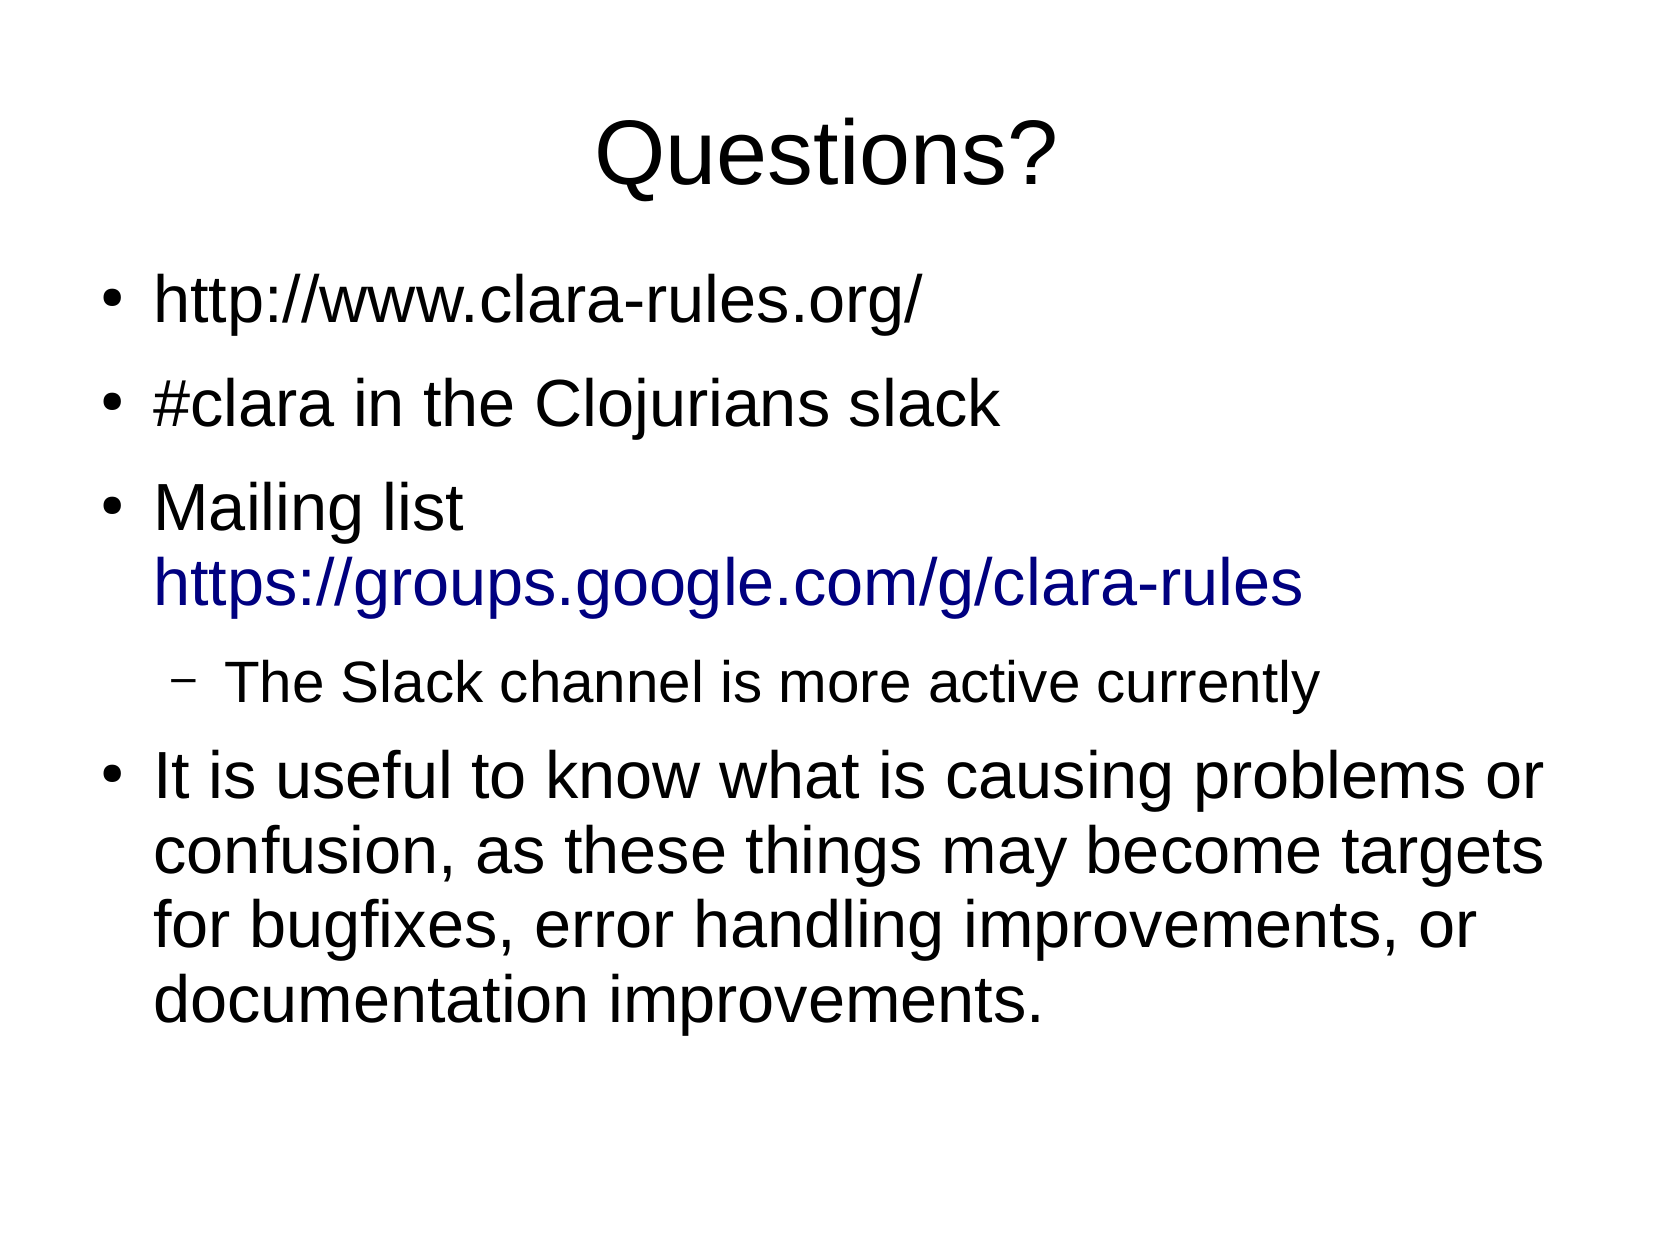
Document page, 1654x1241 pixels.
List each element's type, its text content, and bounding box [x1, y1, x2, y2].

title Questions? [82, 49, 1571, 257]
list http://www.clara-rules.org/ #clara in the Clojurians slack Mailing list https://groups.google.com/g/clara-rules The Slack channel is more active currently It is useful to know what is causing problems or confusion, as these things may become targets for bugfixes, error handling improvements, or documentation improvements. [82, 261, 1571, 1081]
